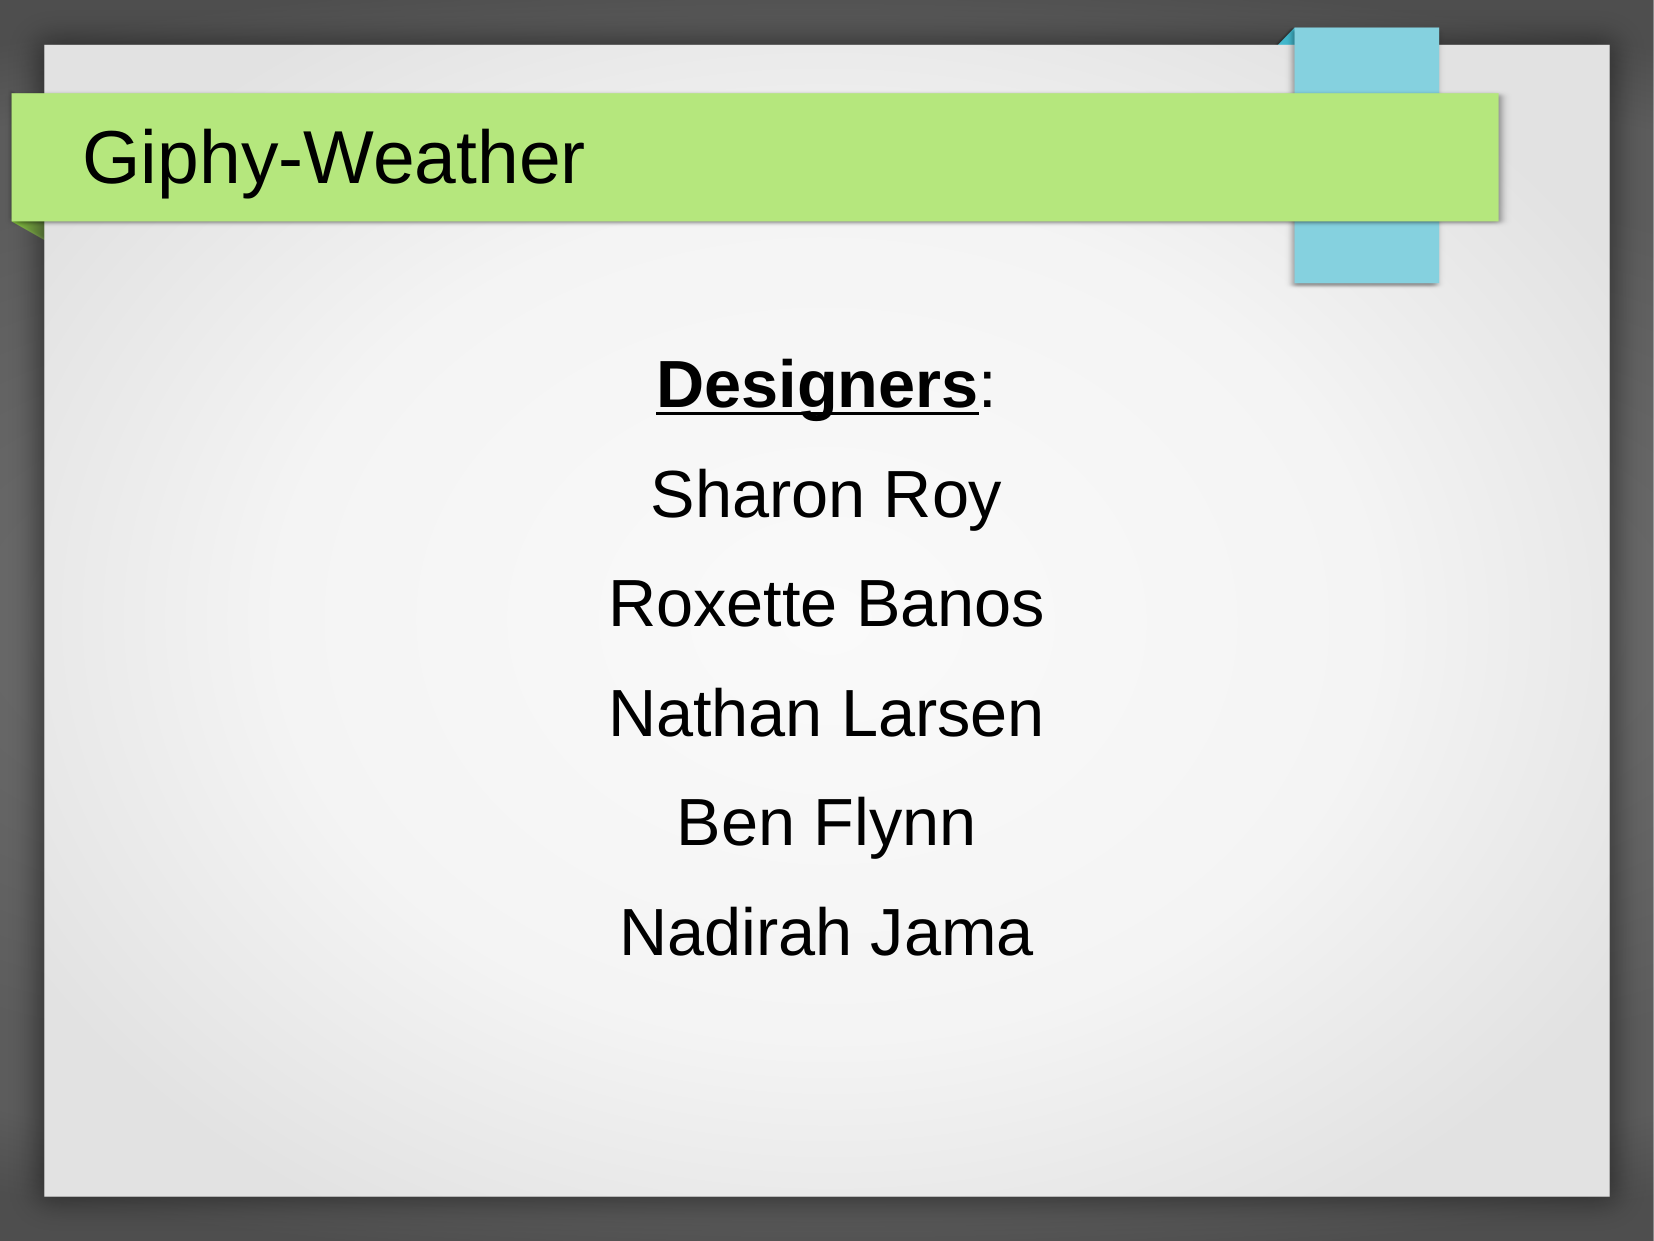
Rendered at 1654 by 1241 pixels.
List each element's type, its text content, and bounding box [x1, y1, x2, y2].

subtitle Designers: Sharon Roy Roxette Banos Nathan Larsen Ben Flynn Nadirah Jama [82, 295, 1571, 1015]
picture [0, 0, 1654, 1241]
title Giphy-Weather [82, 94, 1264, 213]
